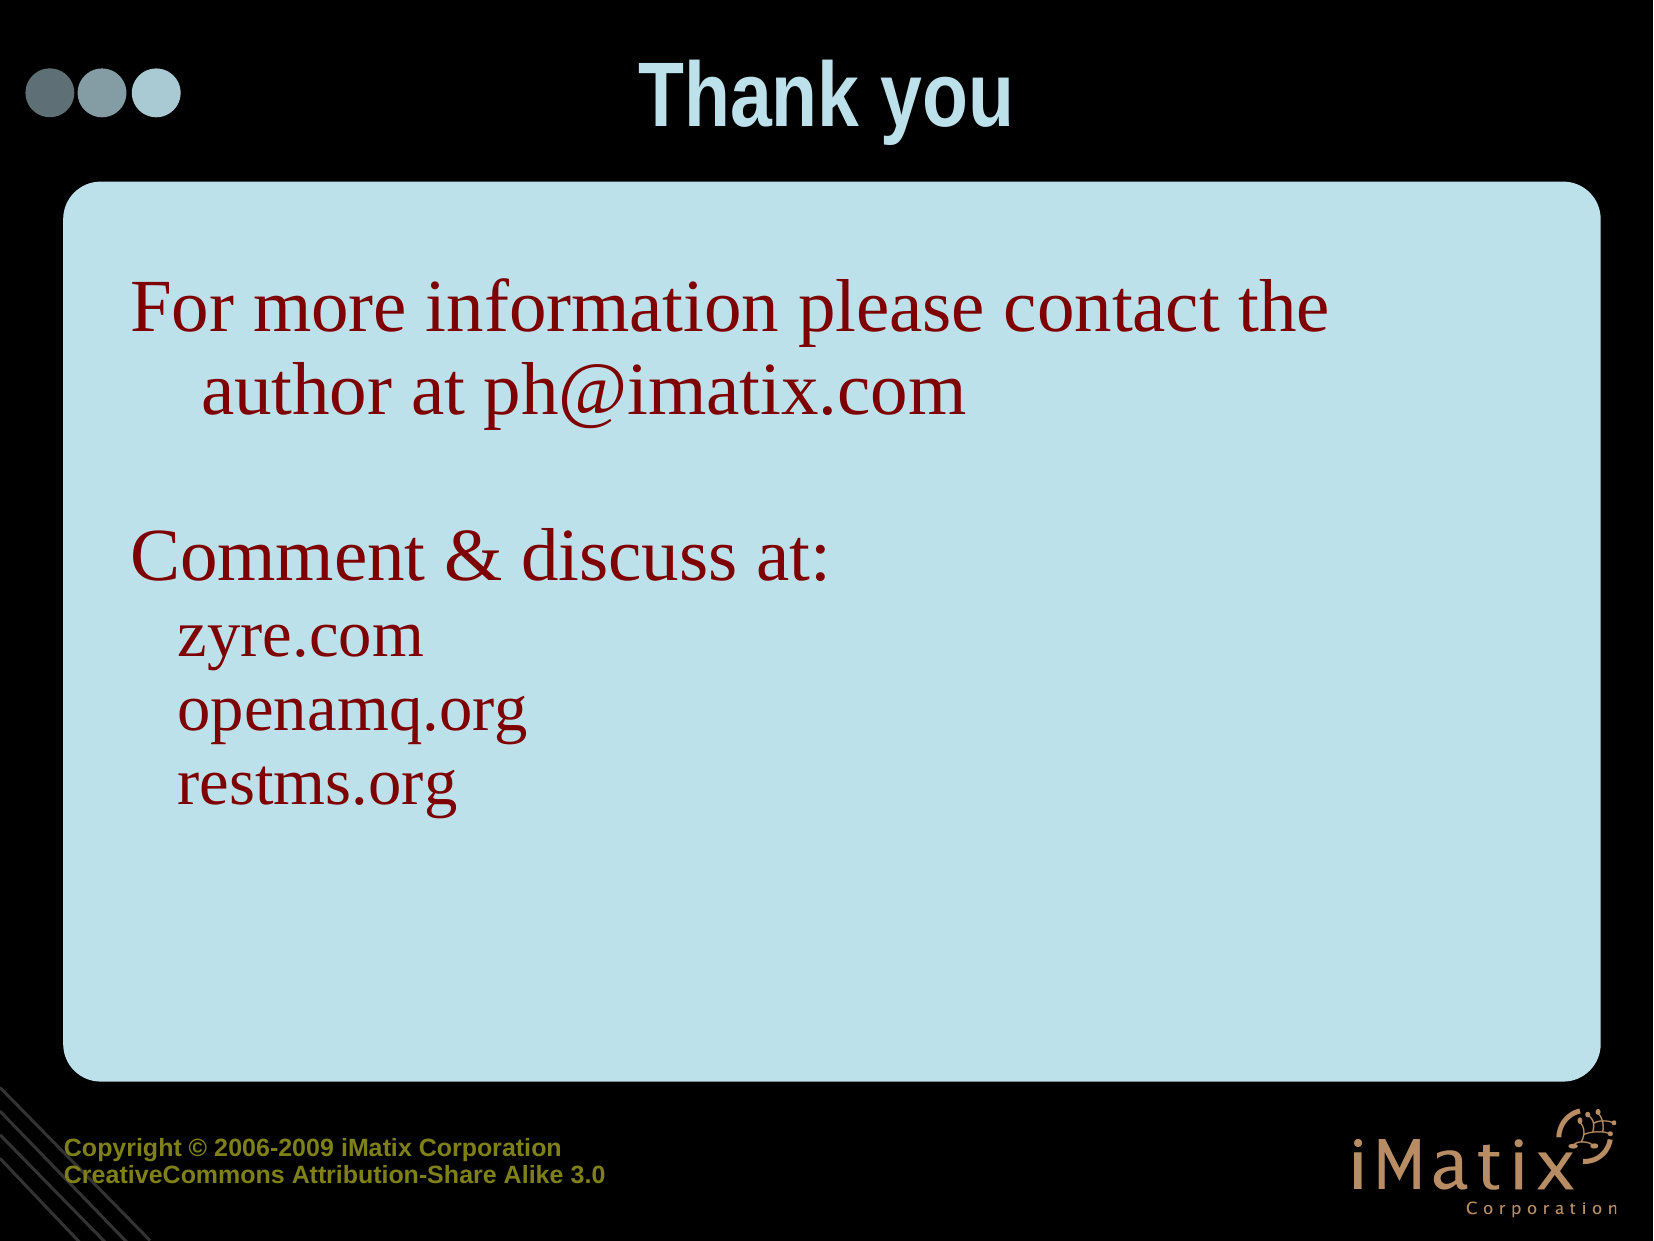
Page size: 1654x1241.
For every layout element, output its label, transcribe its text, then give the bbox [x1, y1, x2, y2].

picture [1354, 1108, 1617, 1219]
list For more information please contact the author at ph@imatix.com Comment & discuss at: zyre.com openamq.org restms.org [118, 264, 1509, 1010]
title Thank you [0, 0, 1653, 188]
